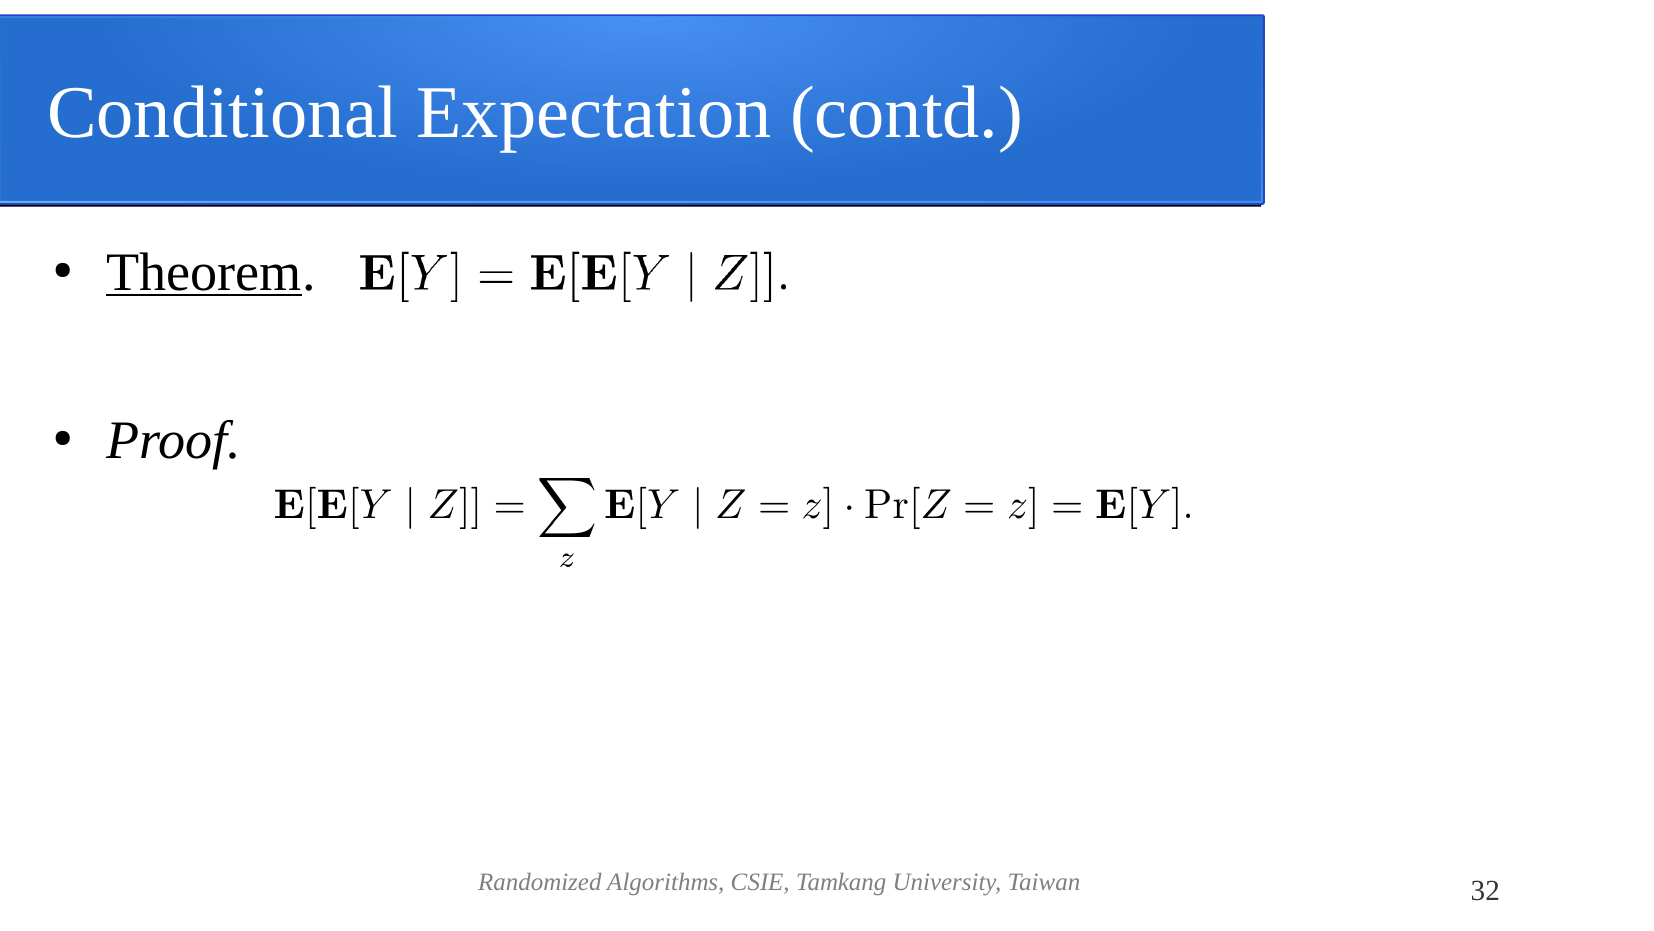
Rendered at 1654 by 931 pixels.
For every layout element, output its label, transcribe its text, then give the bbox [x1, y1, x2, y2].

title Conditional Expectation (contd.) [47, 35, 1199, 189]
list Theorem. Proof. [35, 242, 1524, 782]
picture [275, 478, 1190, 567]
picture [360, 251, 786, 302]
